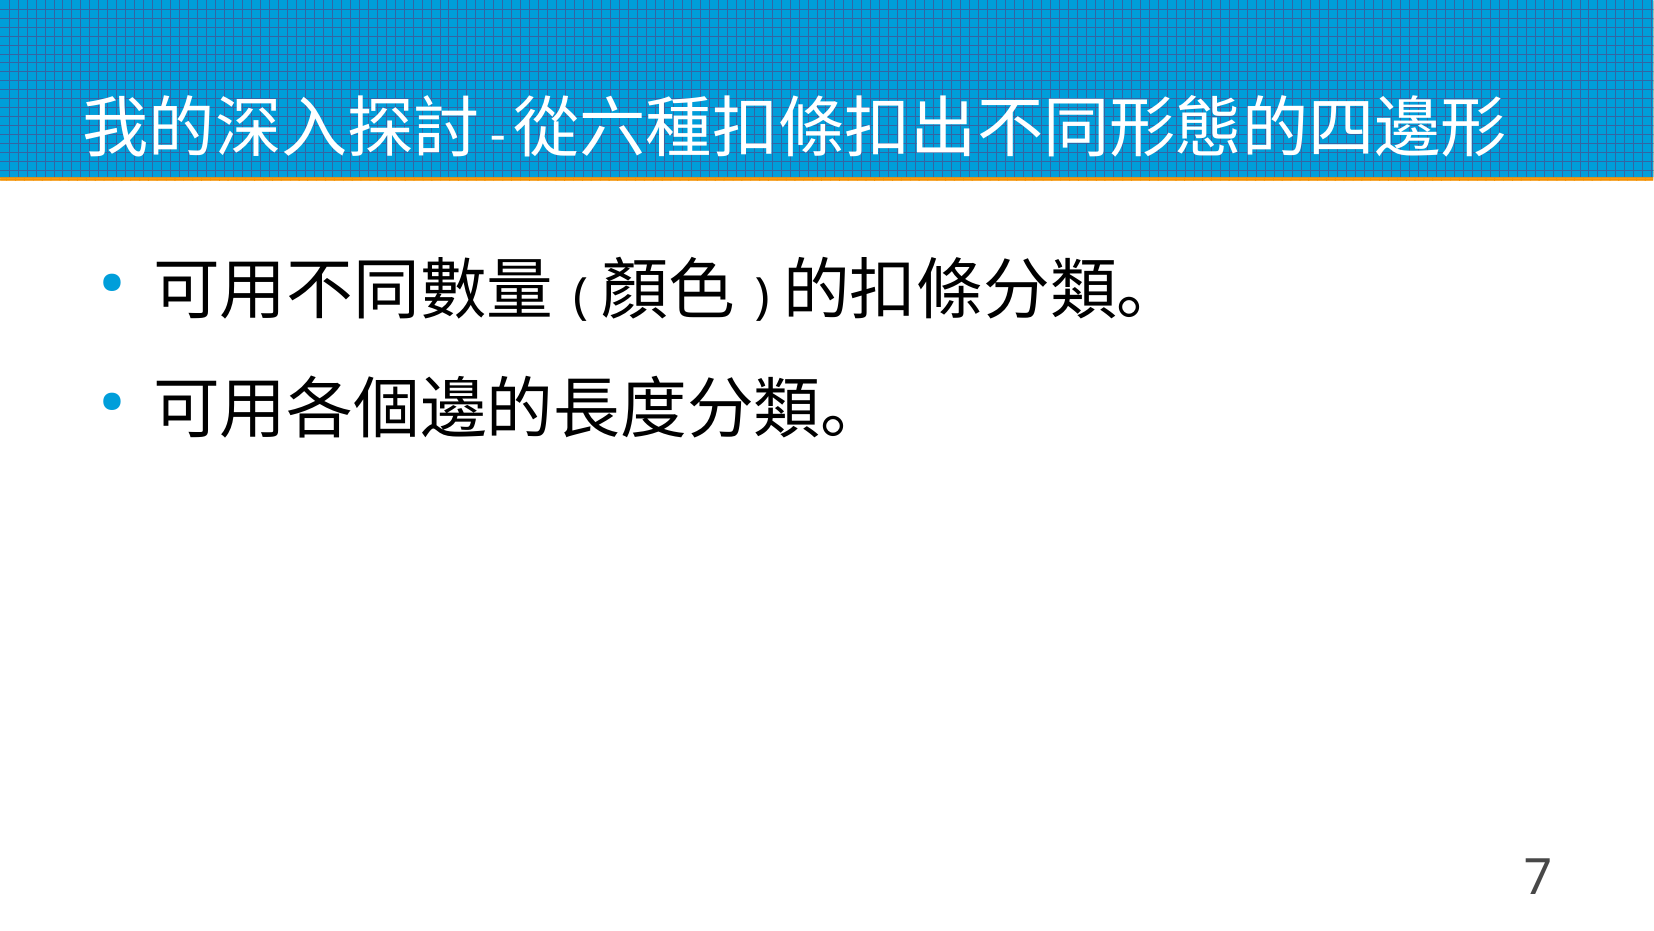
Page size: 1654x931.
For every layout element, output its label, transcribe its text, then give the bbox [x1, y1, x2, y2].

title 我的深入探討-從六種扣條扣出不同形態的四邊形 [82, 14, 1571, 171]
list 可用不同數量(顏色)的扣條分類。 可用各個邊的長度分類。 [82, 236, 1563, 811]
